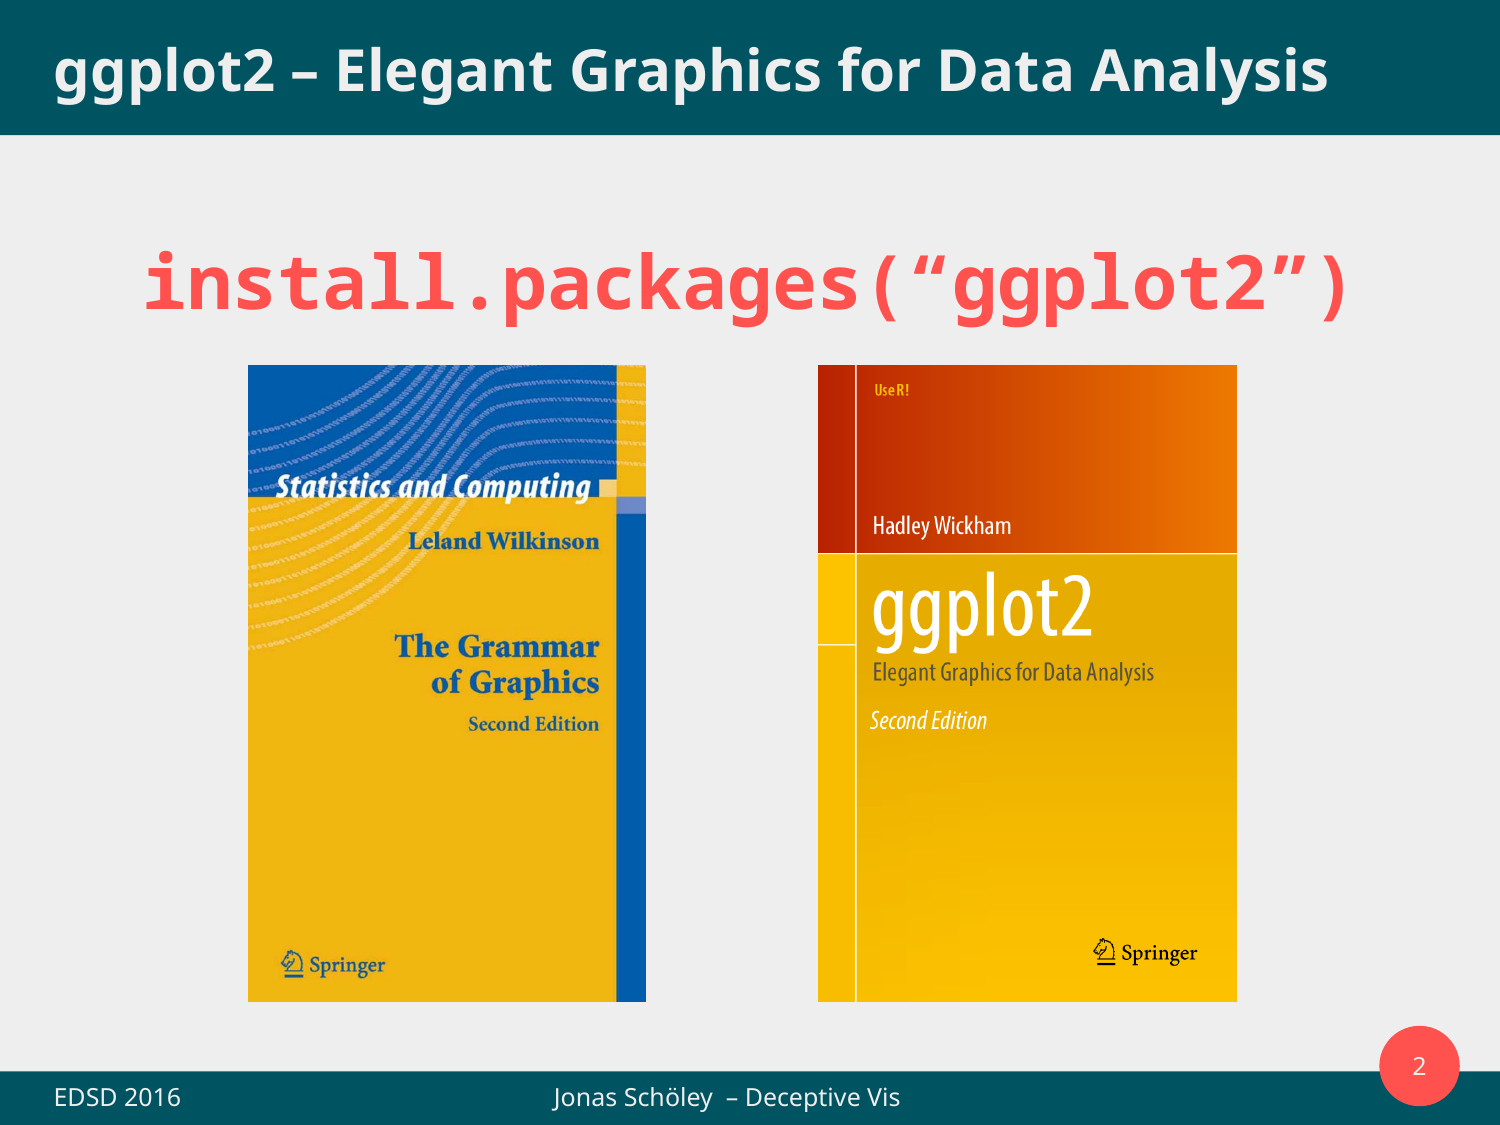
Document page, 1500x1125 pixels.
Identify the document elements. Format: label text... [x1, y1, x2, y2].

picture [818, 365, 1237, 1002]
title ggplot2 – Elegant Graphics for Data Analysis [53, 0, 1447, 141]
text_box install.packages(“ggplot2”) [90, 222, 1411, 313]
picture [248, 365, 646, 1002]
